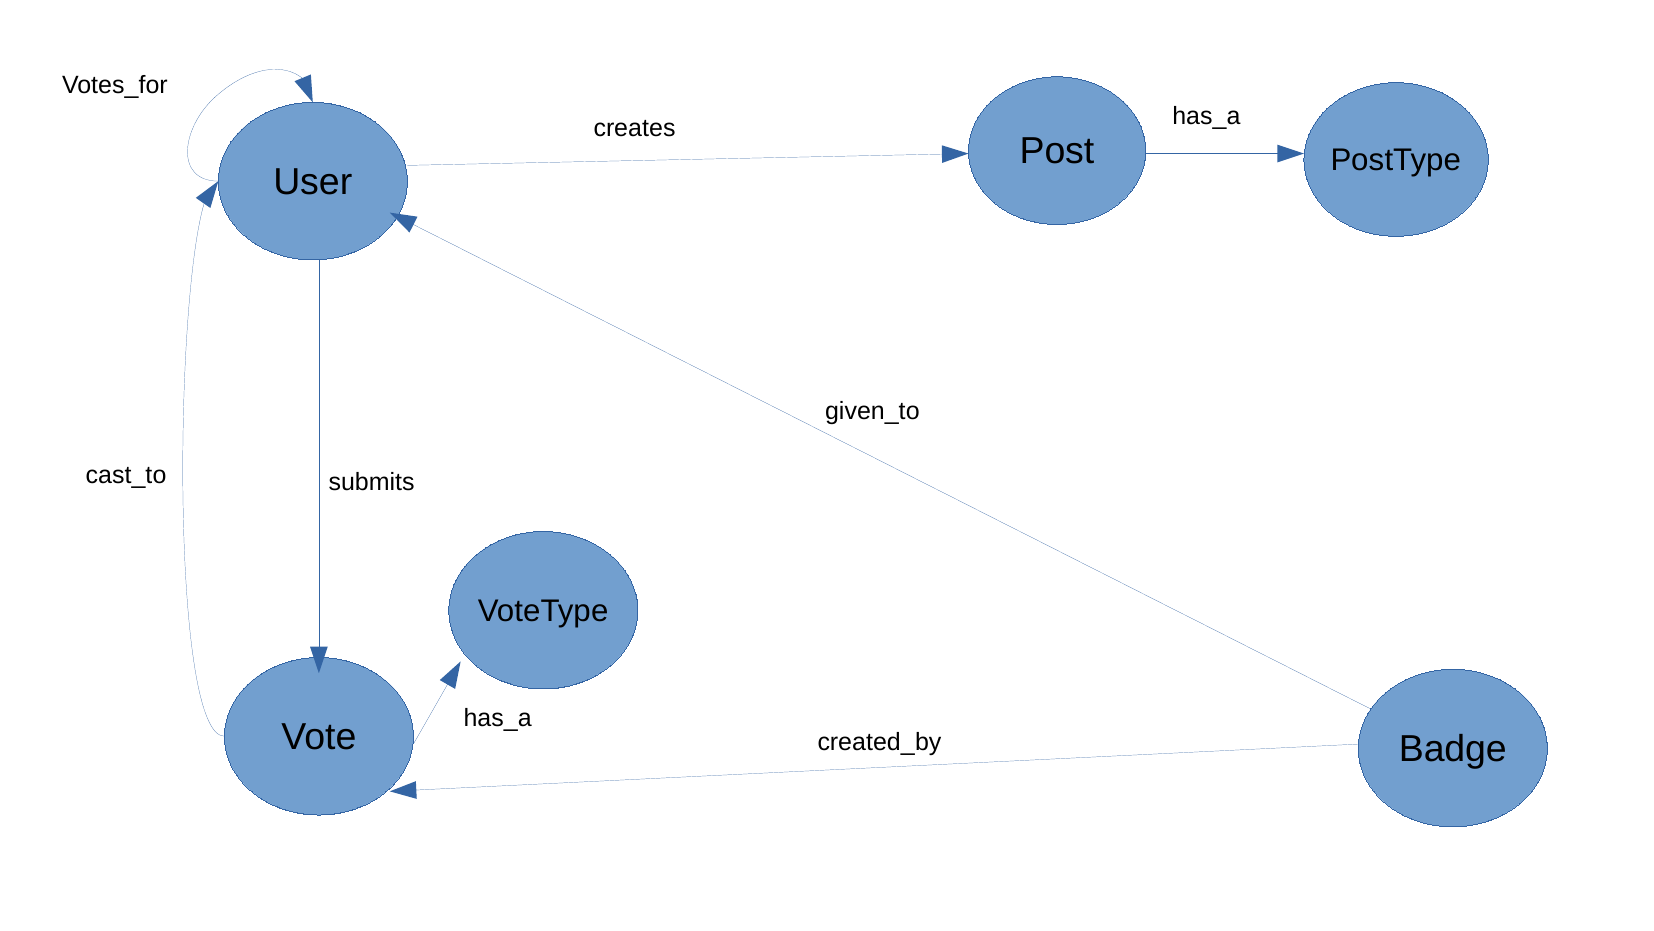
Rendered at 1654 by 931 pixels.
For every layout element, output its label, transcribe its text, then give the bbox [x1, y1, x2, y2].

text_box User [218, 102, 408, 260]
text_box Votes_for [47, 63, 183, 107]
text_box given_to [810, 389, 935, 433]
text_box Vote [224, 657, 414, 816]
text_box PostType [1303, 82, 1489, 237]
text_box VoteType [448, 531, 638, 689]
text_box Post [968, 76, 1146, 225]
text_box has_a [448, 696, 579, 740]
text_box Badge [1358, 669, 1548, 827]
text_box has_a [1157, 94, 1288, 138]
text_box cast_to [70, 453, 182, 497]
text_box created_by [802, 720, 957, 764]
text_box submits [313, 460, 430, 504]
text_box creates [578, 106, 691, 150]
